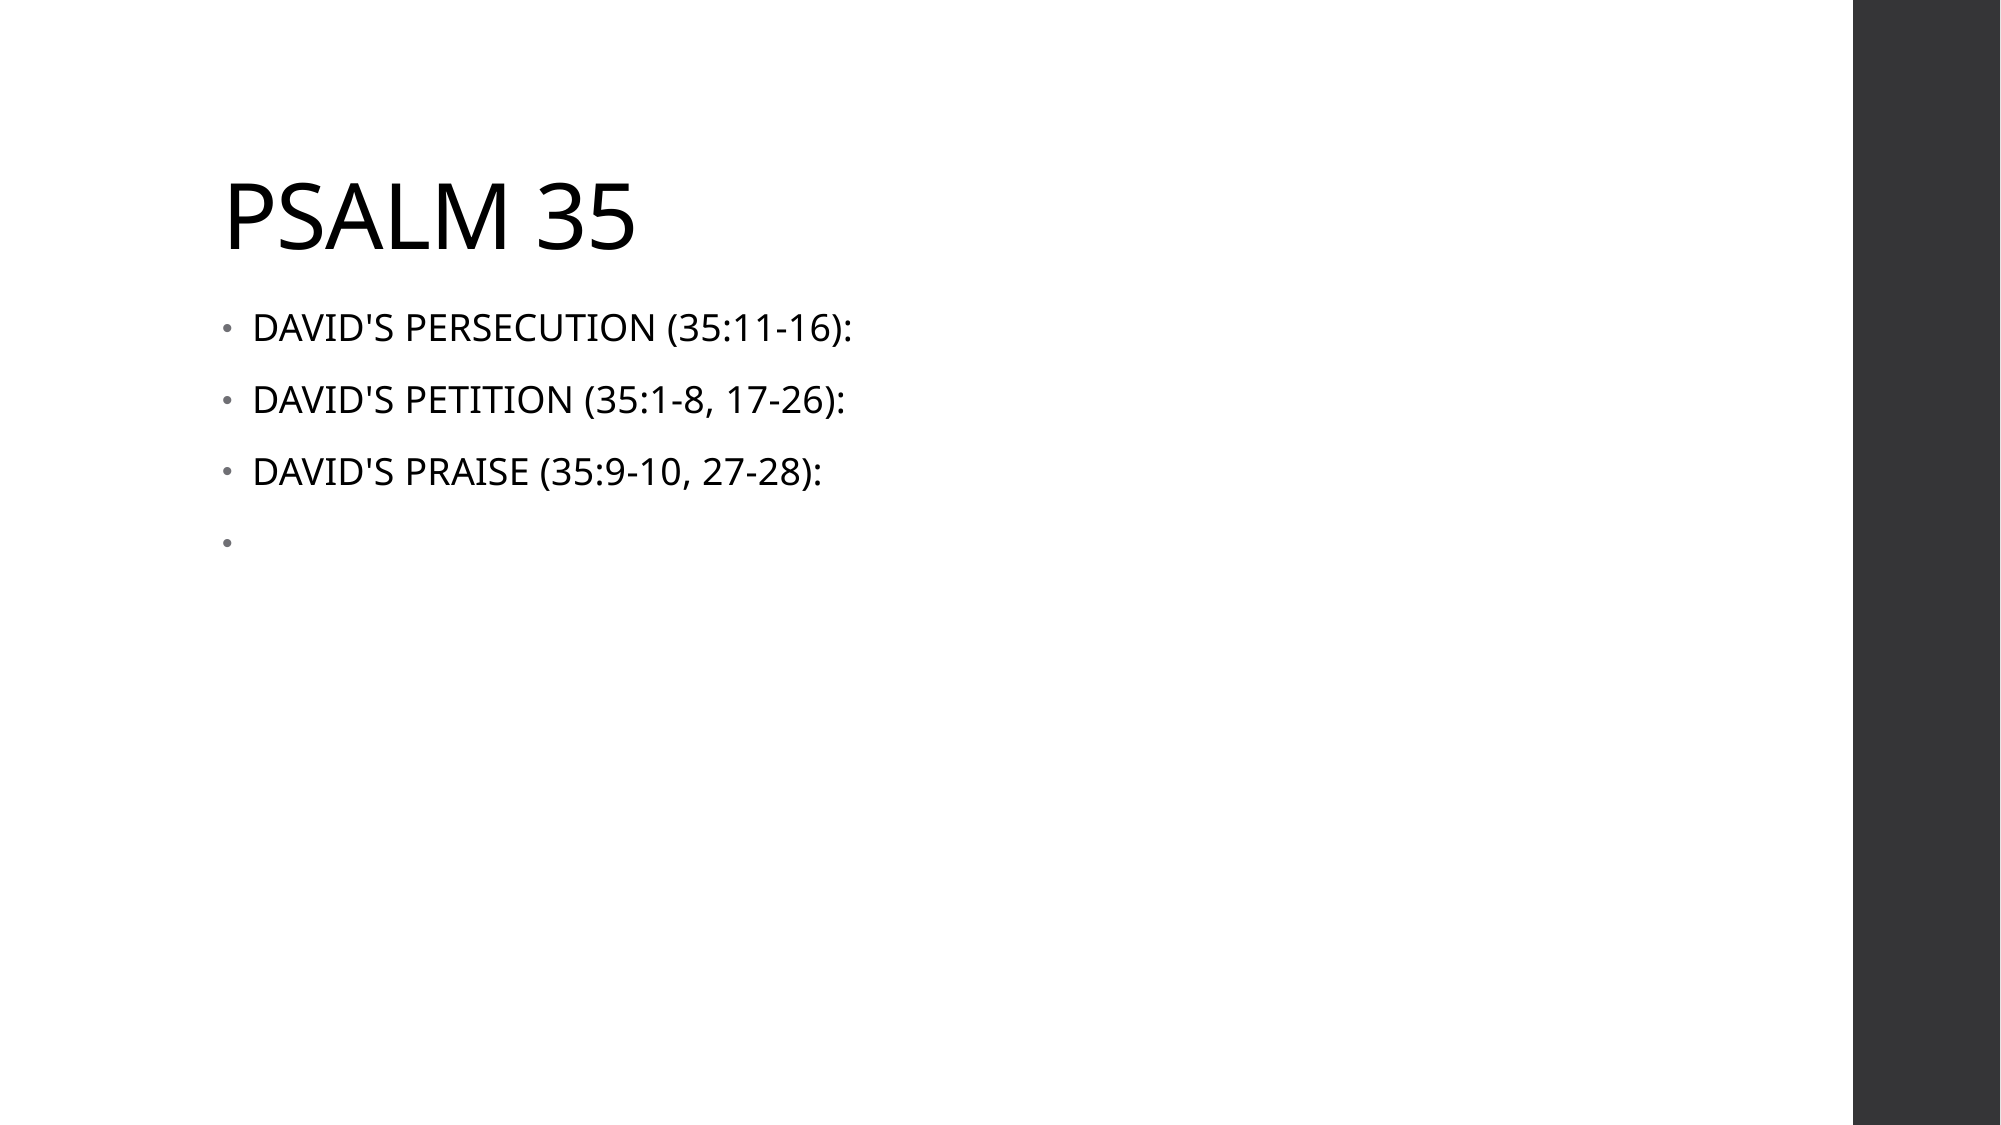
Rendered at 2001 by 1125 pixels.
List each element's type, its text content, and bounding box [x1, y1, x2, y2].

title PSALM 35 [206, 60, 1797, 278]
list DAVID'S PERSECUTION (35:11-16): DAVID'S PETITION (35:1-8, 17-26): DAVID'S PRAISE (35:9-10, 27-28): [206, 299, 1617, 1014]
